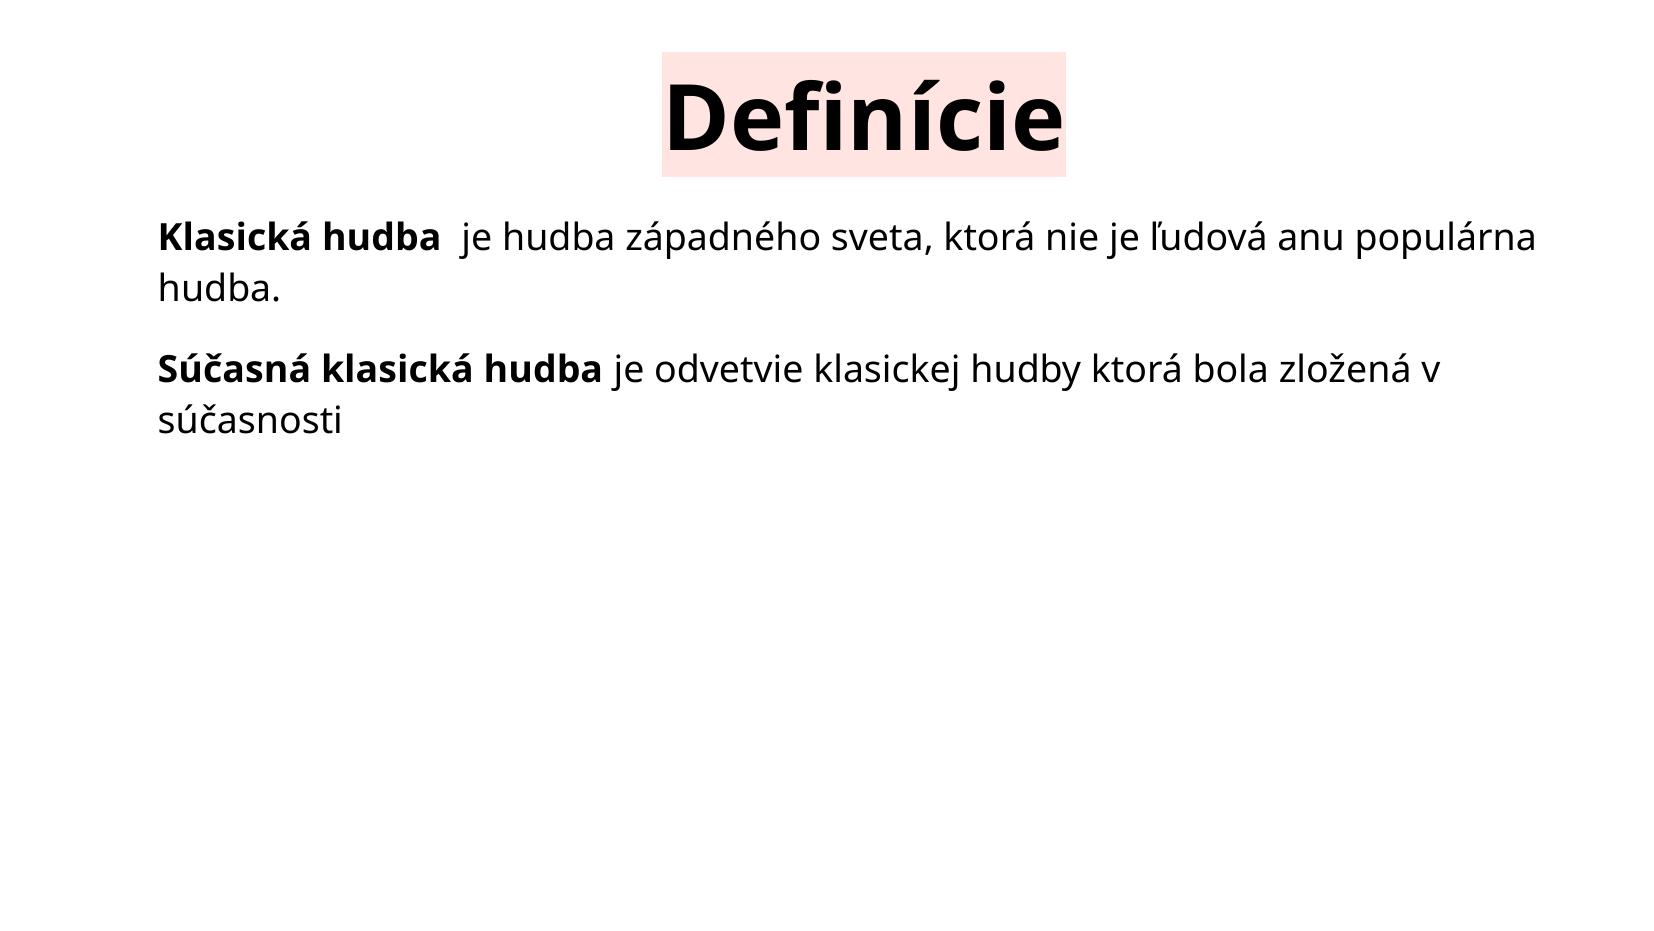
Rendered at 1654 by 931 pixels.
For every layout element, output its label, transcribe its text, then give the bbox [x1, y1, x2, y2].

list Klasická hudba je hudba západného sveta, ktorá nie je ľudová anu populárna hudba. Súčasná klasická hudba je odvetvie klasickej hudby ktorá bola zložená v súčasnosti [86, 210, 1576, 751]
title Definície [82, 37, 1571, 193]
